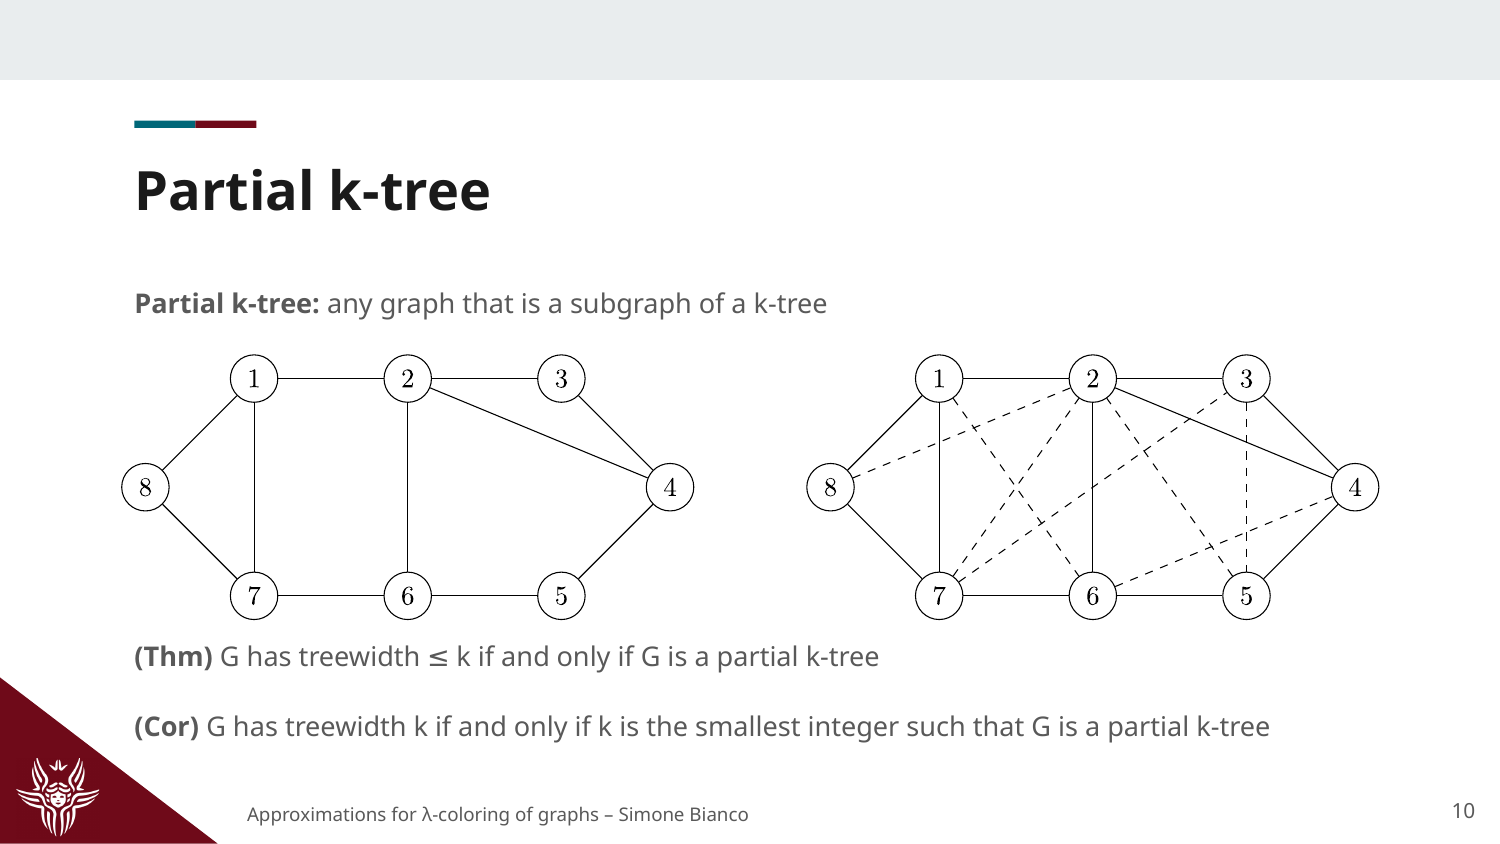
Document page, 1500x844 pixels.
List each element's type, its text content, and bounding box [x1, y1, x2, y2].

picture [16, 758, 100, 839]
title Partial k-tree [119, 141, 1381, 230]
picture [121, 354, 695, 621]
list Partial k-tree: any graph that is a subgraph of a k-tree (Thm) G has treewidth ≤ k if and only if G is a partial k-tree (Cor) G has treewidth k if and only if k is the smallest integer such that G is a partial k-tree [119, 266, 1418, 637]
picture [806, 354, 1380, 621]
text_box Approximations for λ-coloring of graphs – Simone Bianco [232, 783, 1193, 839]
slide_number <number> [1400, 779, 1491, 844]
